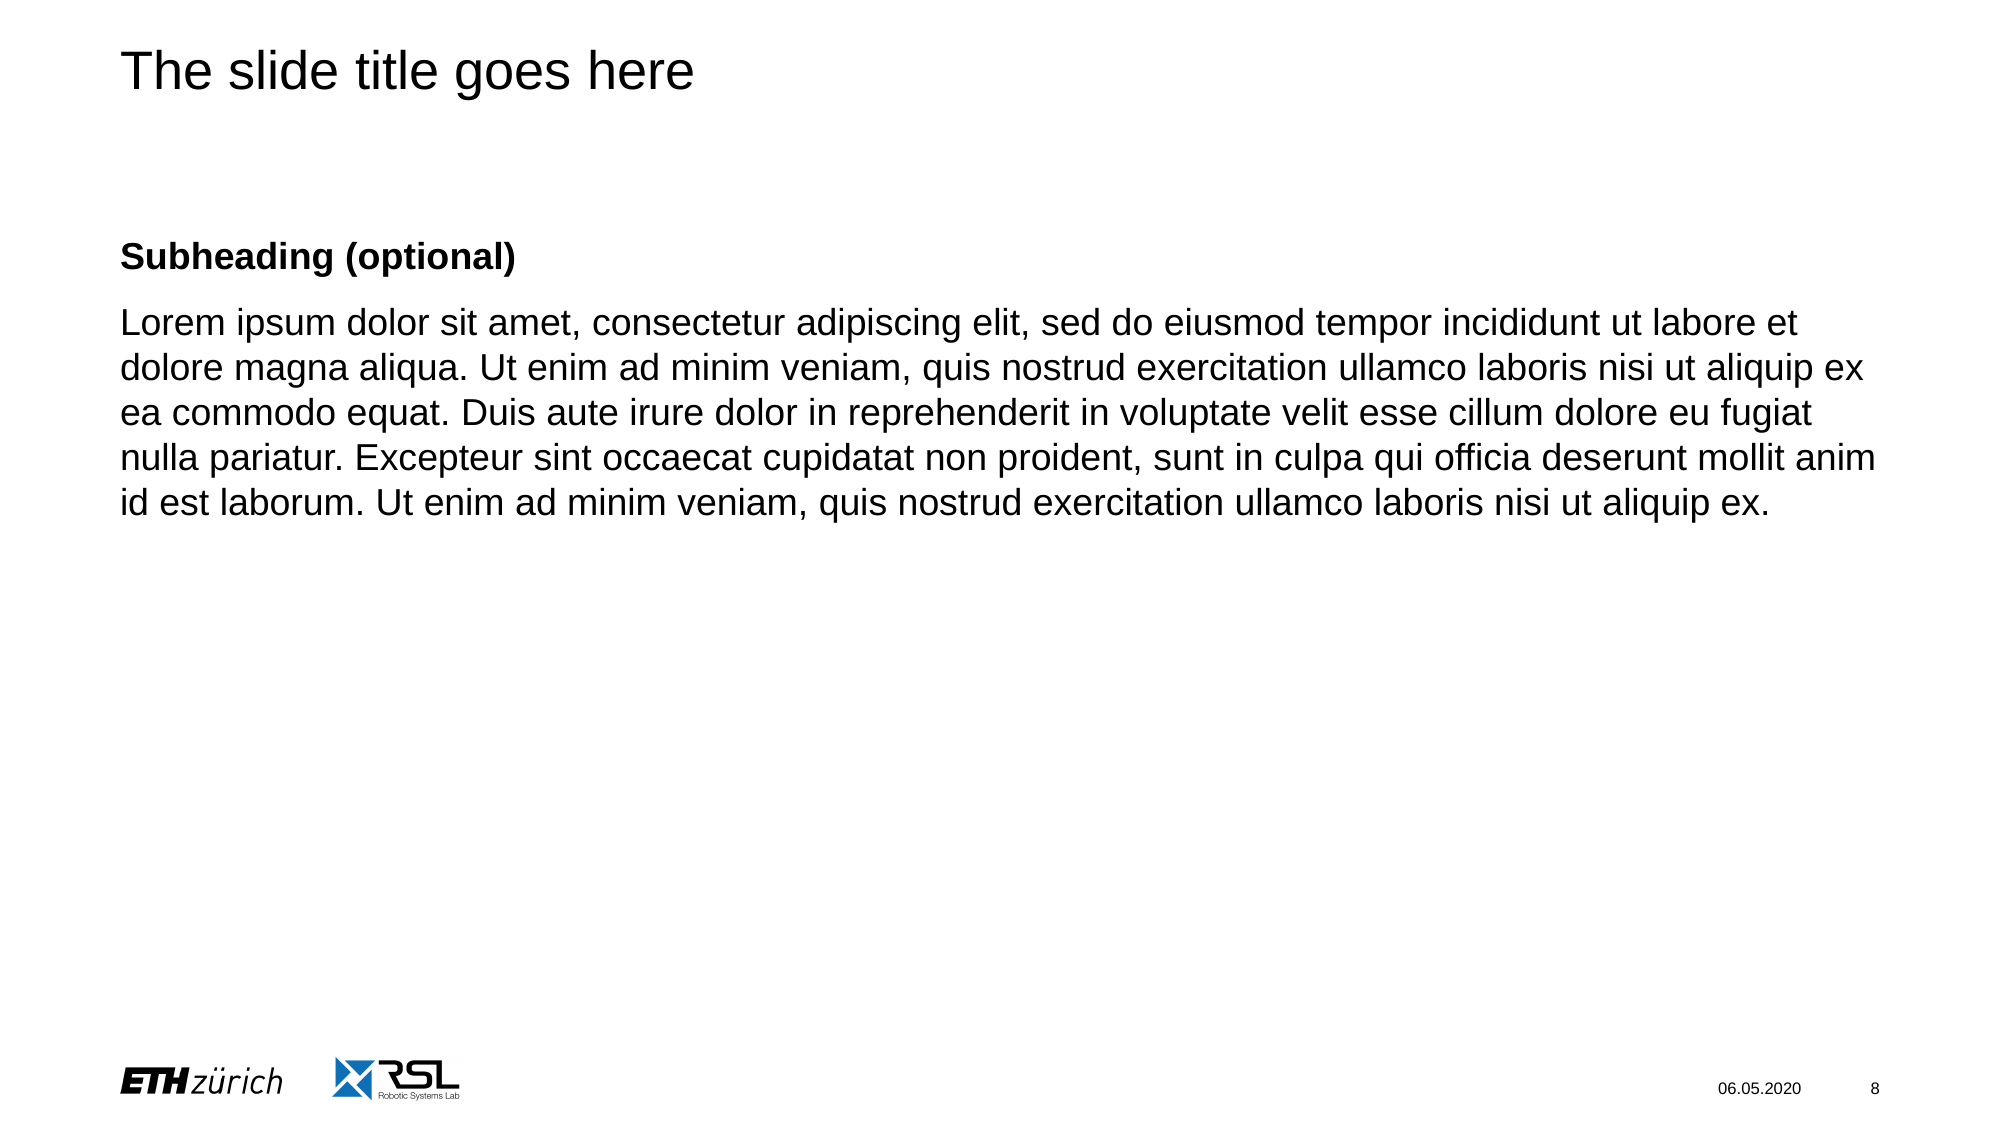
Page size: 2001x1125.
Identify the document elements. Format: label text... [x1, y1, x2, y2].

title The slide title goes here [120, 42, 1880, 191]
slide_number <number> [1827, 1069, 1880, 1106]
slide_number 06.05.2020 [1718, 1069, 1819, 1106]
picture [120, 1067, 282, 1094]
list Subheading (optional) Lorem ipsum dolor sit amet, consectetur adipiscing elit, sed do eiusmod tempor incididunt ut labore et dolore magna aliqua. Ut enim ad minim veniam, quis nostrud exercitation ullamco laboris nisi ut aliquip ex ea commodo equat. Duis aute irure dolor in reprehenderit in voluptate velit esse cillum dolore eu fugiat nulla pariatur. Excepteur sint occaecat cupidatat non proident, sunt in culpa qui officia deserunt mollit anim id est laborum. Ut enim ad minim veniam, quis nostrud exercitation ullamco laboris nisi ut aliquip ex. [120, 231, 1880, 1000]
picture [327, 1052, 464, 1106]
